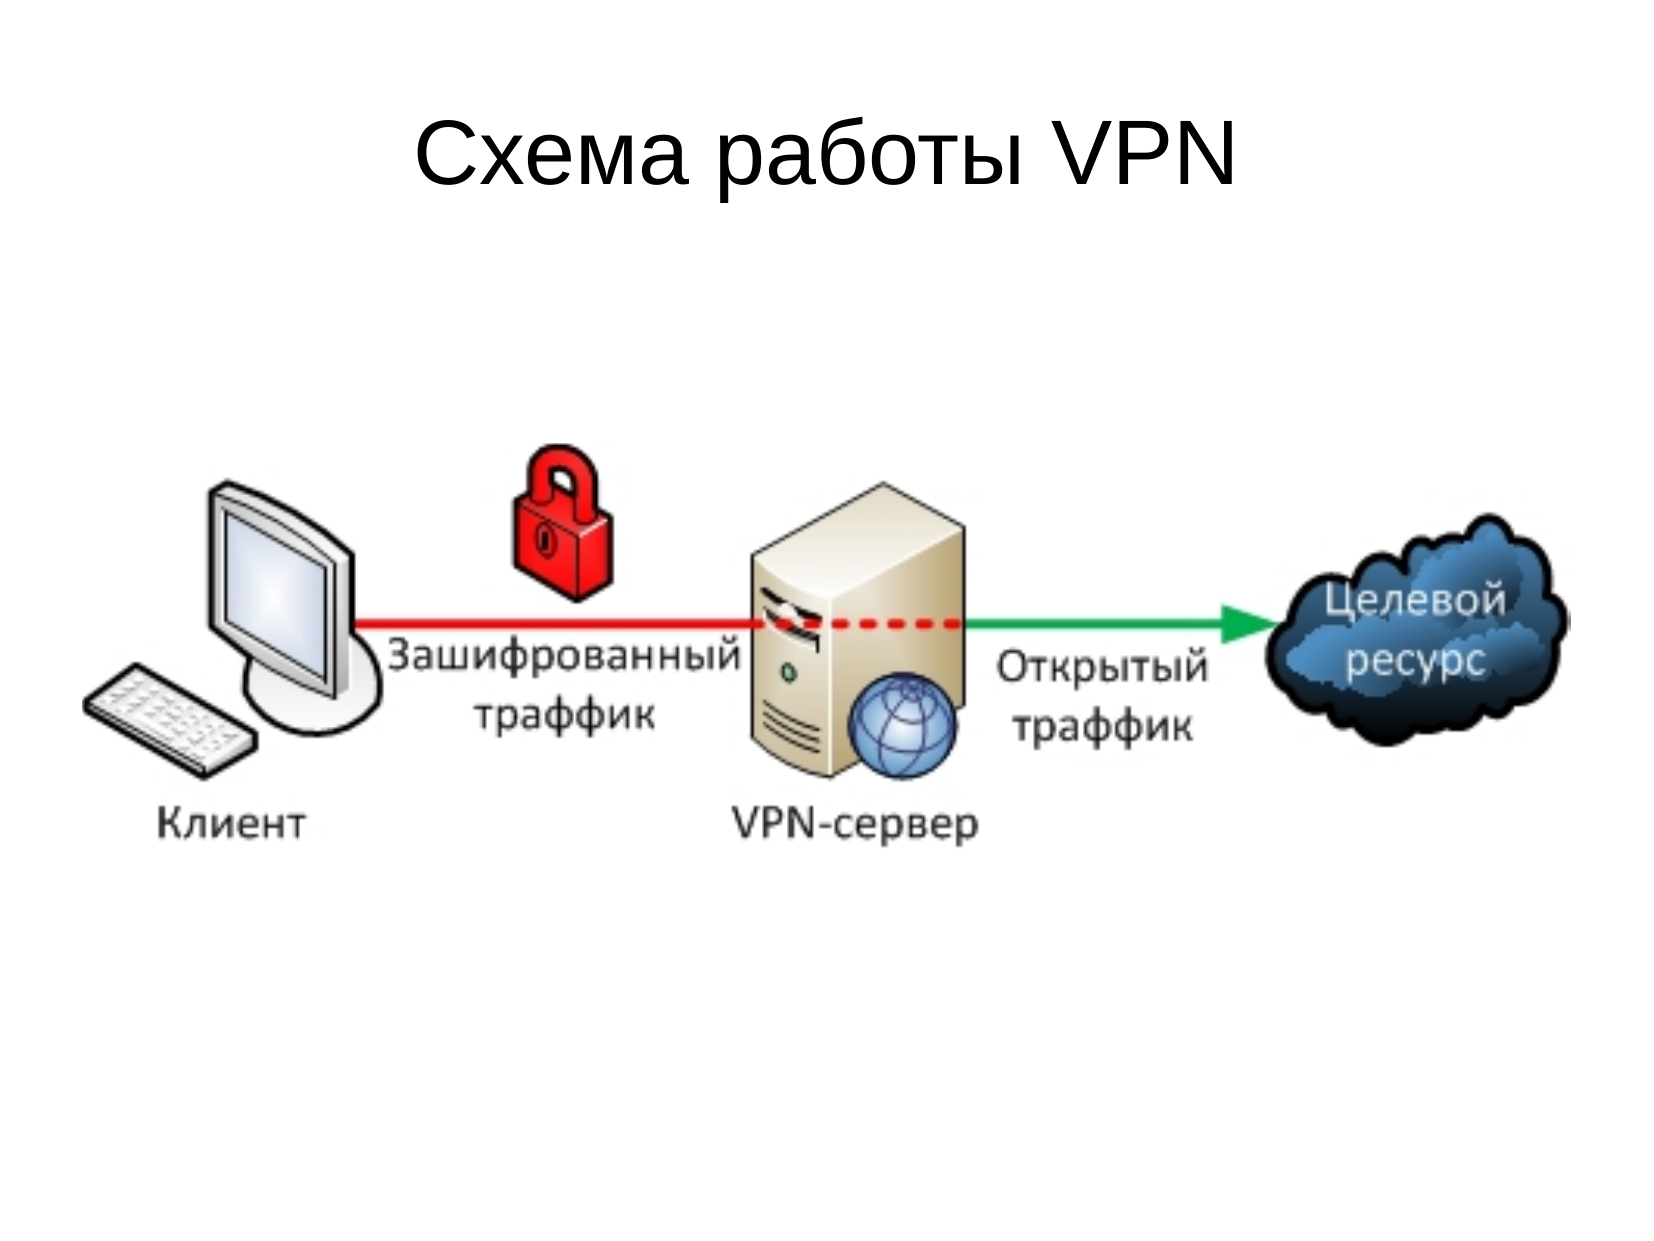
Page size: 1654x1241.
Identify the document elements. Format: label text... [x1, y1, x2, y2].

title Схема работы VPN [82, 49, 1571, 257]
picture [82, 442, 1571, 857]
